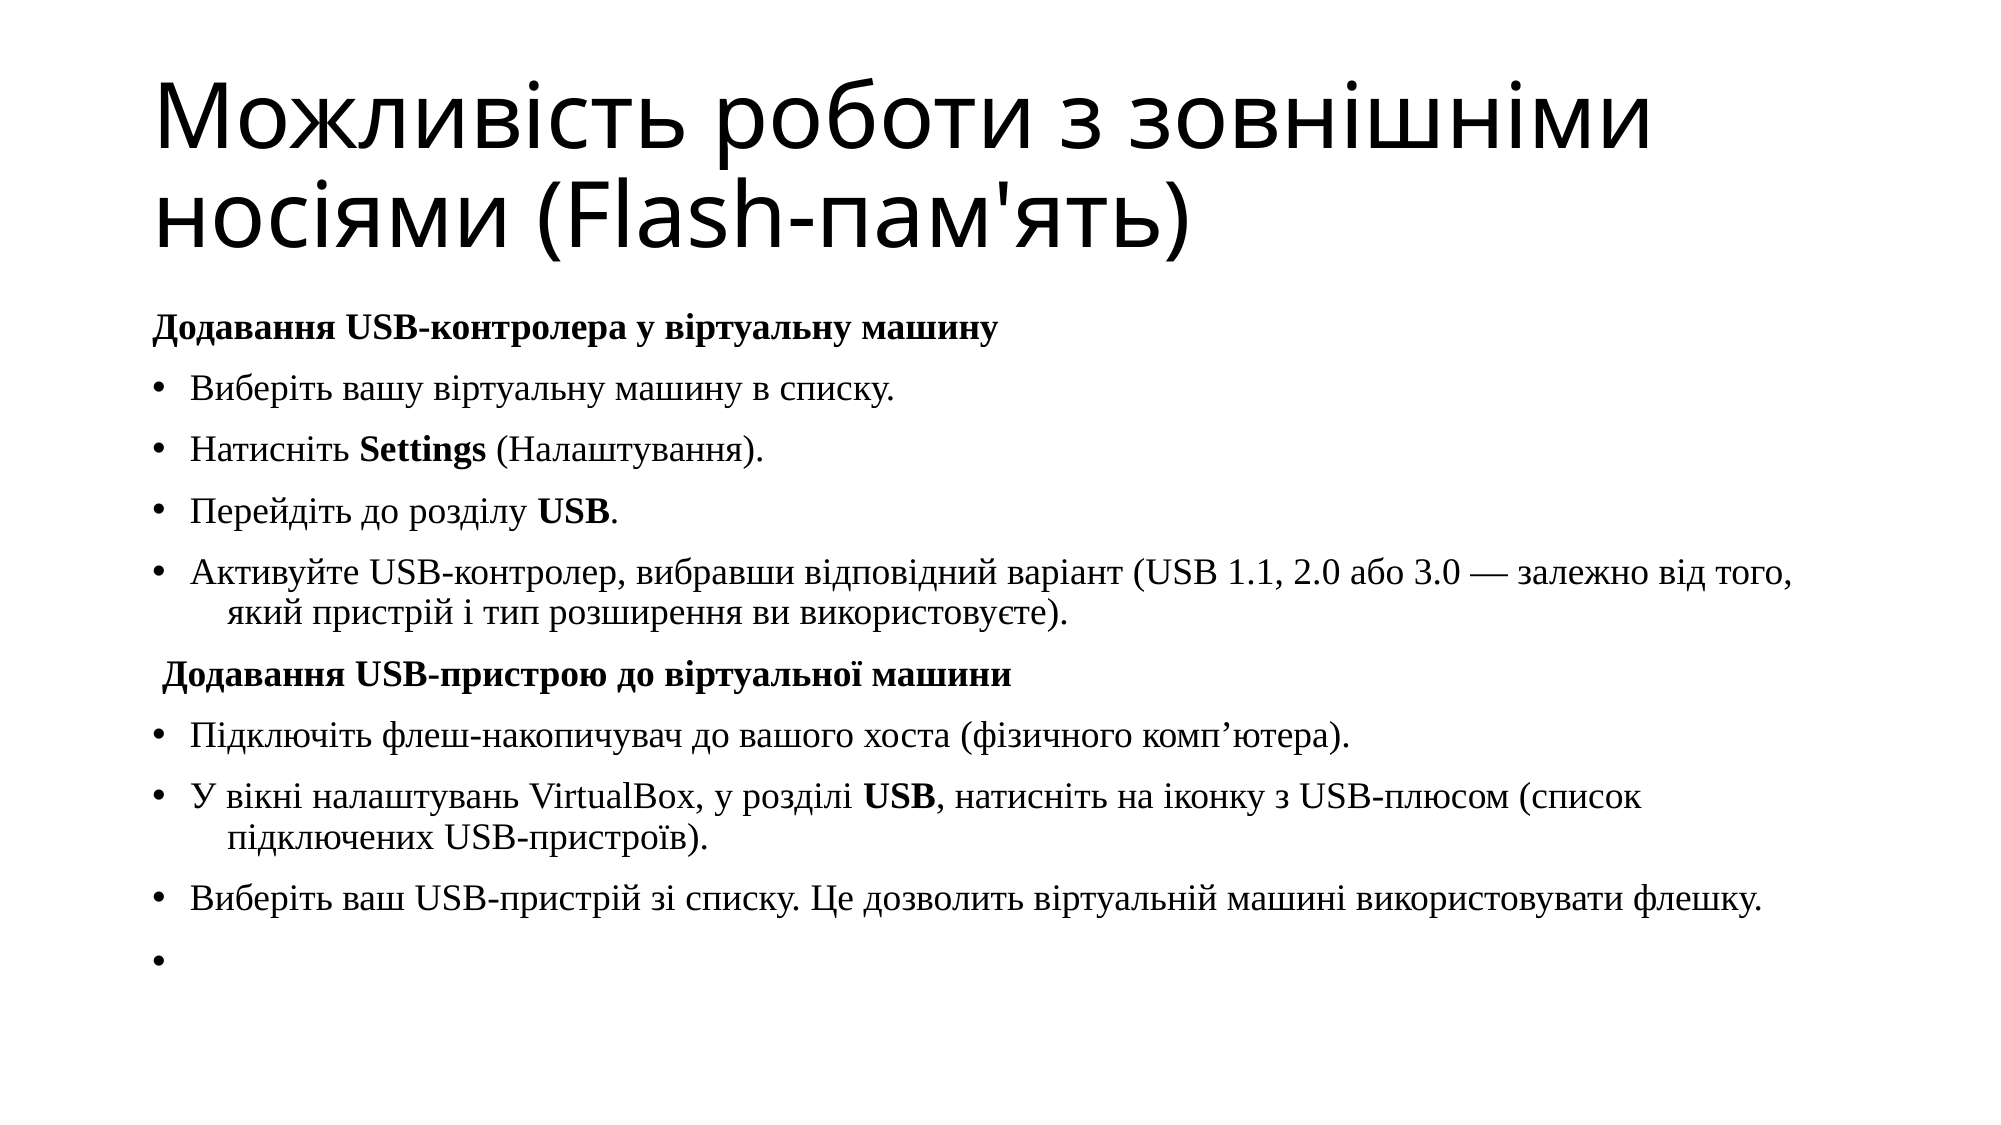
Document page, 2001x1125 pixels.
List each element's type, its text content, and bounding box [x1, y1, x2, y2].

title Можливість роботи з зовнішніми носіями (Flash-пам'ять) [137, 59, 1863, 278]
list Додавання USB-контролера у віртуальну машину Виберіть вашу віртуальну машину в списку. Натисніть Settings (Налаштування). Перейдіть до розділу USB. Активуйте USB-контролер, вибравши відповідний варіант (USB 1.1, 2.0 або 3.0 — залежно від того, який пристрій і тип розширення ви використовуєте). Додавання USB-пристрою до віртуальної машини Підключіть флеш-накопичувач до вашого хоста (фізичного комп’ютера). У вікні налаштувань VirtualBox, у розділі USB, натисніть на іконку з USB-плюсом (список підключених USB-пристроїв). Виберіть ваш USB-пристрій зі списку. Це дозволить віртуальній машині використовувати флешку. [137, 299, 1863, 1014]
